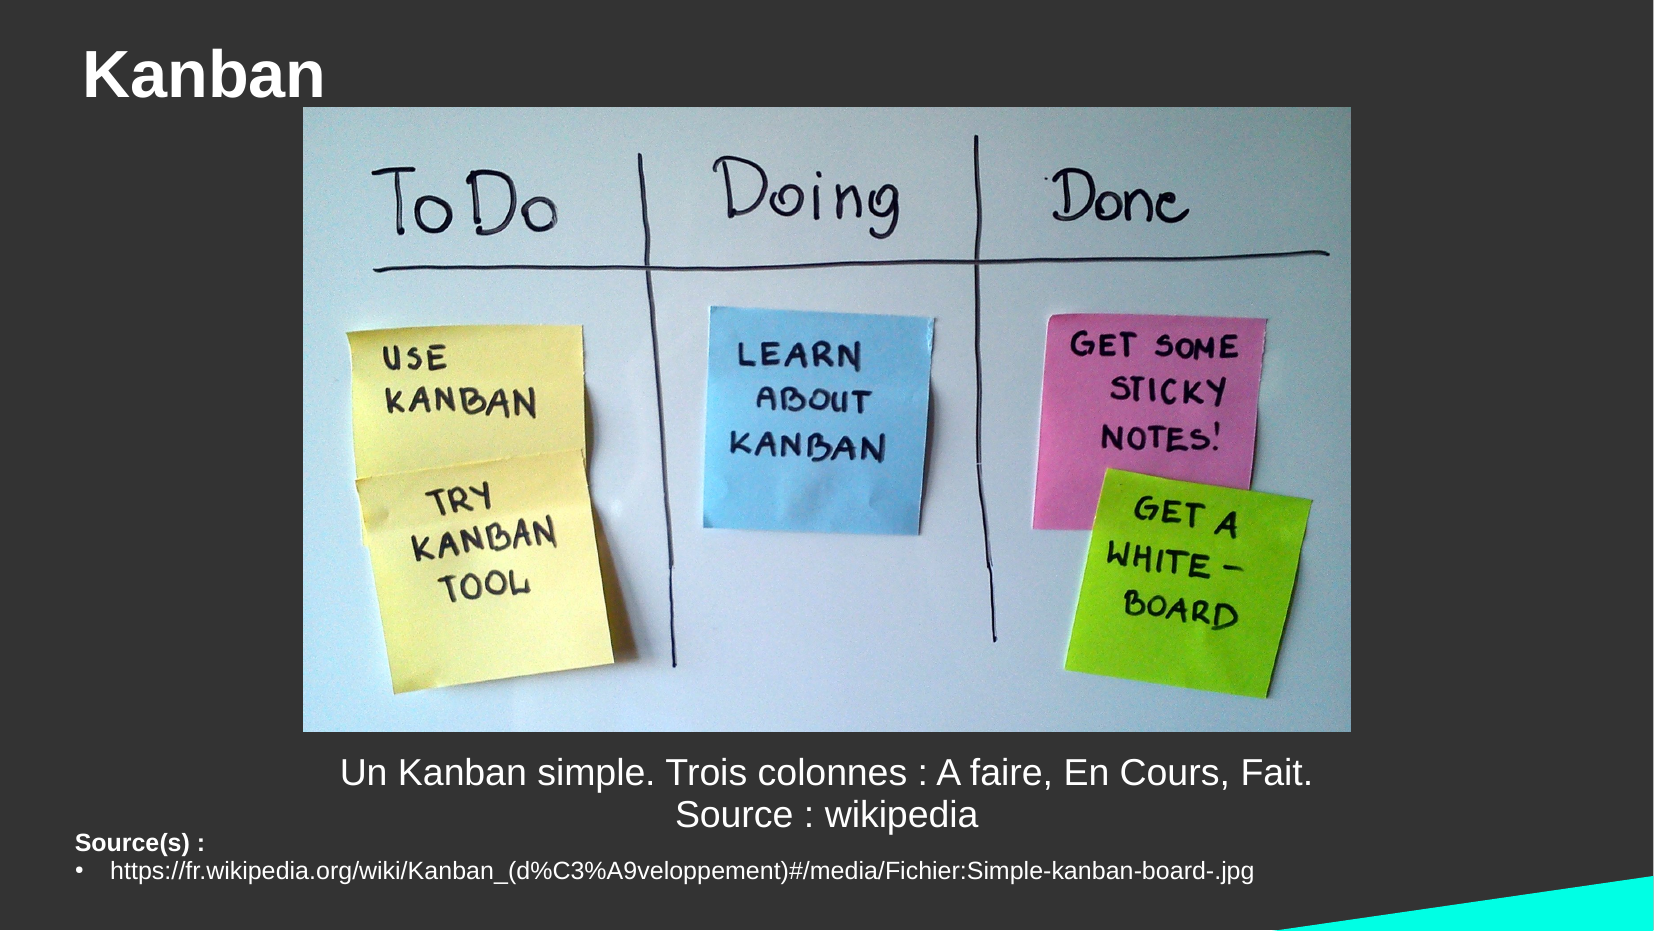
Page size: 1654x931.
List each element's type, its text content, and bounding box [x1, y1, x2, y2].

text_box Source(s) : https://fr.wikipedia.org/wiki/Kanban_(d%C3%A9veloppement)#/media/Fichier:Simple-kanban-board-.jpg [60, 821, 1546, 921]
picture [303, 107, 1351, 733]
text_box Un Kanban simple. Trois colonnes : A faire, En Cours, Fait. Source : wikipedia [206, 744, 1447, 843]
text_box [1272, 875, 1654, 931]
title Kanban [82, 37, 1571, 122]
